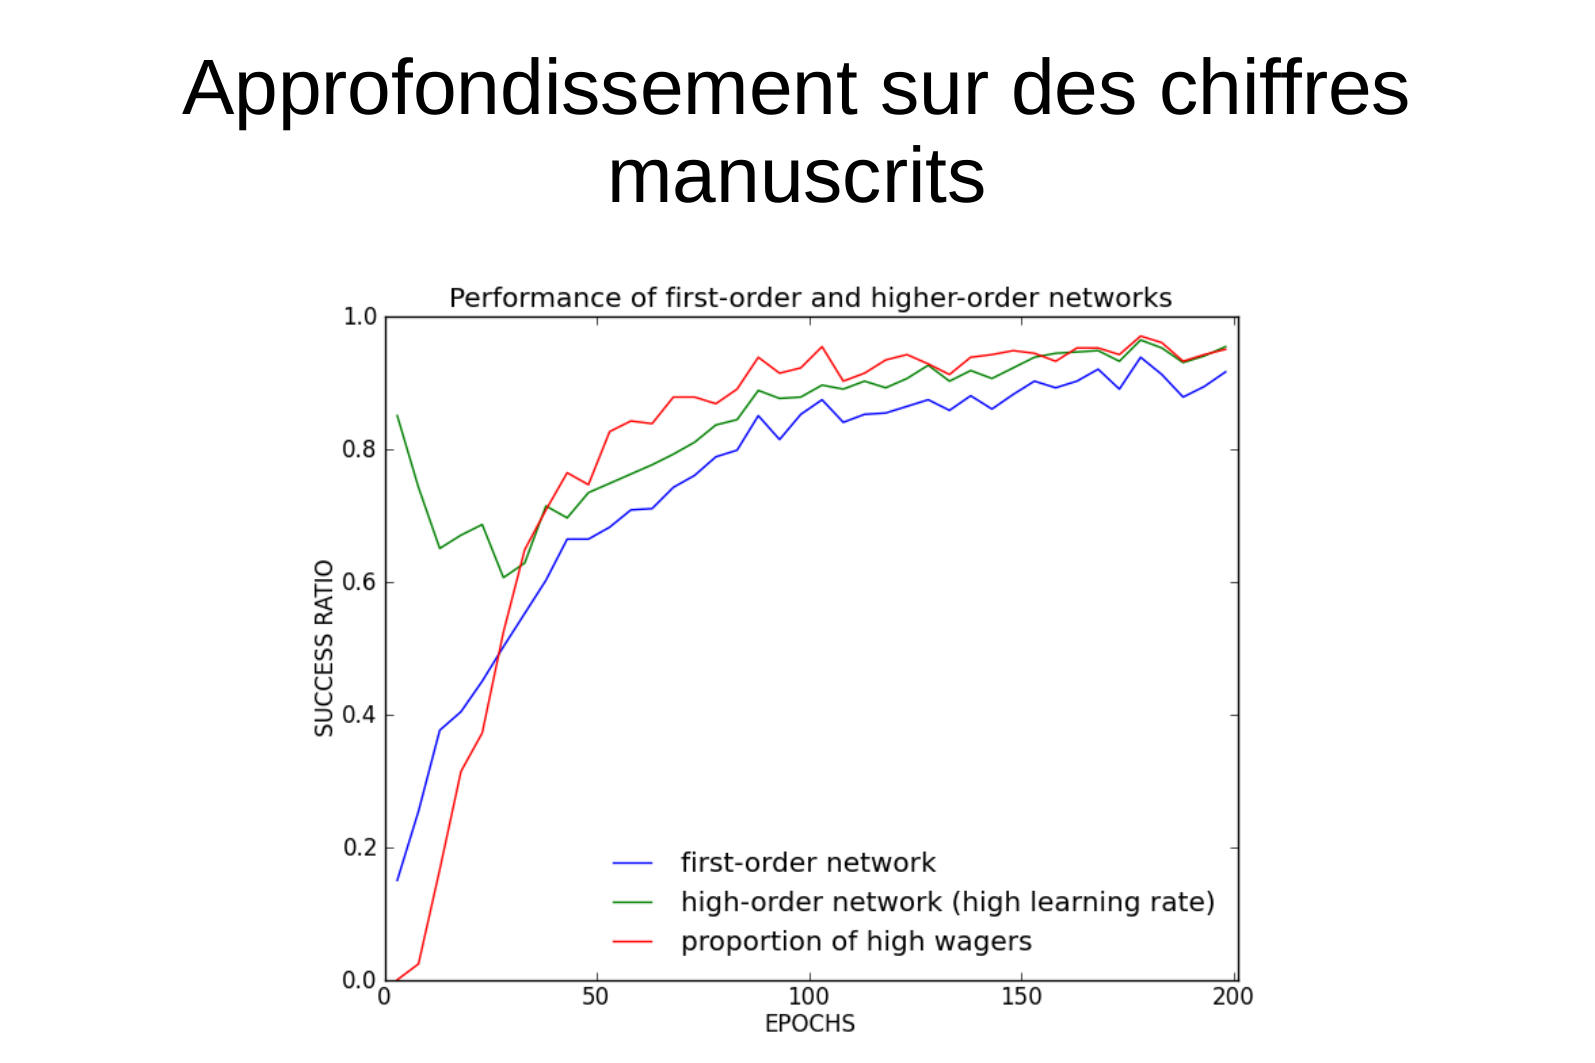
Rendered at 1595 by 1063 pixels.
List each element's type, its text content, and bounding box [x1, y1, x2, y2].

title Approfondissement sur des chiffres manuscrits [79, 42, 1515, 220]
picture [247, 234, 1348, 1063]
